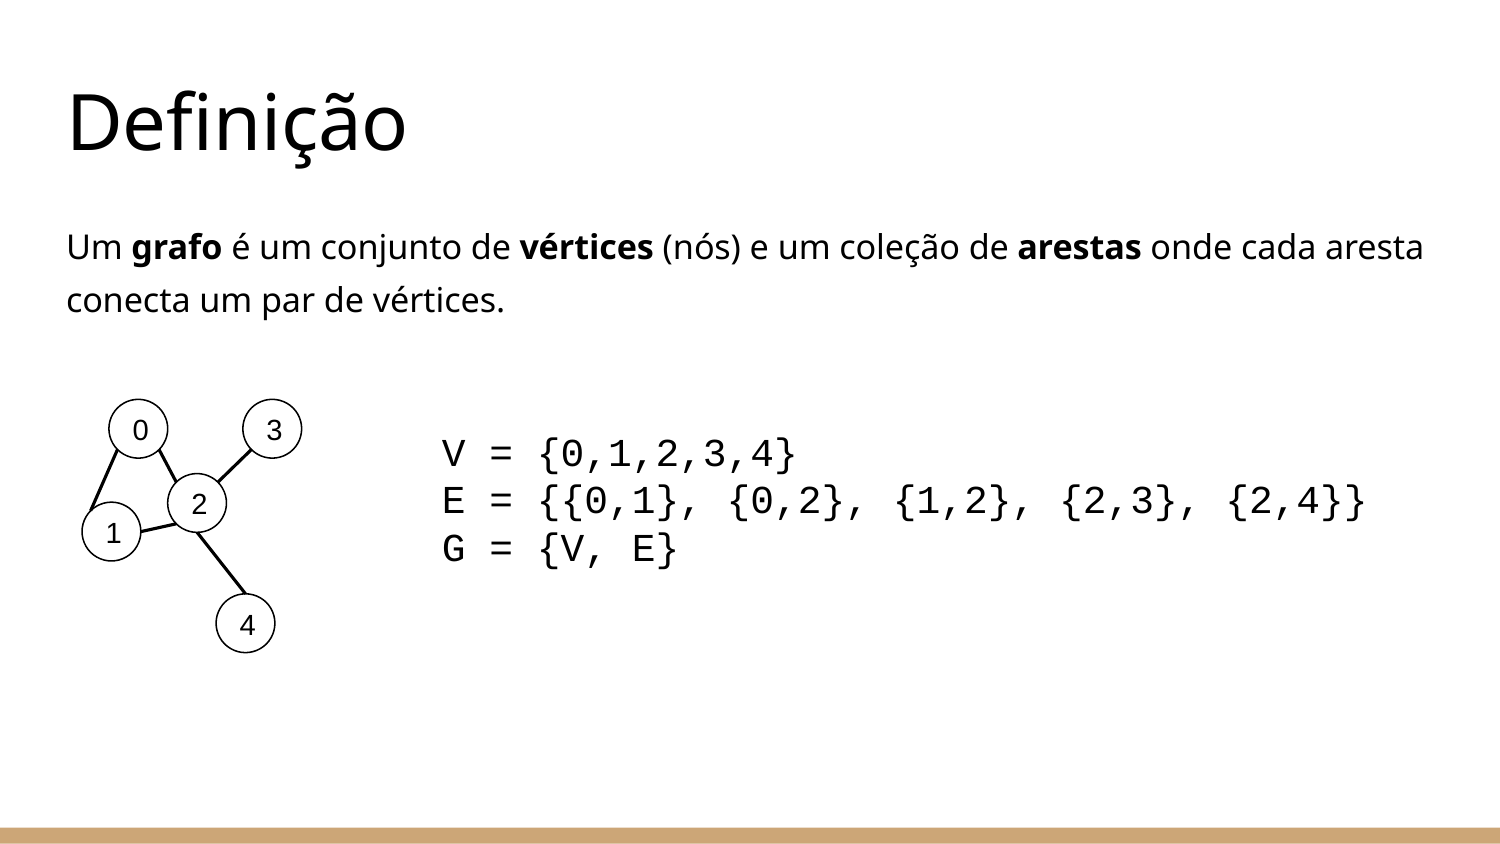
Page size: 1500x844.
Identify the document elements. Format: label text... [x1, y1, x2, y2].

text_box 2 [167, 473, 227, 533]
text_box 3 [242, 399, 302, 459]
text_box 1 [82, 502, 141, 561]
text_box 0 [108, 399, 168, 459]
text_box 4 [216, 593, 275, 653]
list Um grafo é um conjunto de vértices (nós) e um coleção de arestas onde cada aresta conecta um par de vértices. [51, 200, 1449, 338]
title Definição [51, 51, 1449, 189]
text_box V = {0,1,2,3,4} E = {{0,1}, {0,2}, {1,2}, {2,3}, {2,4}} G = {V, E} [426, 411, 1439, 584]
